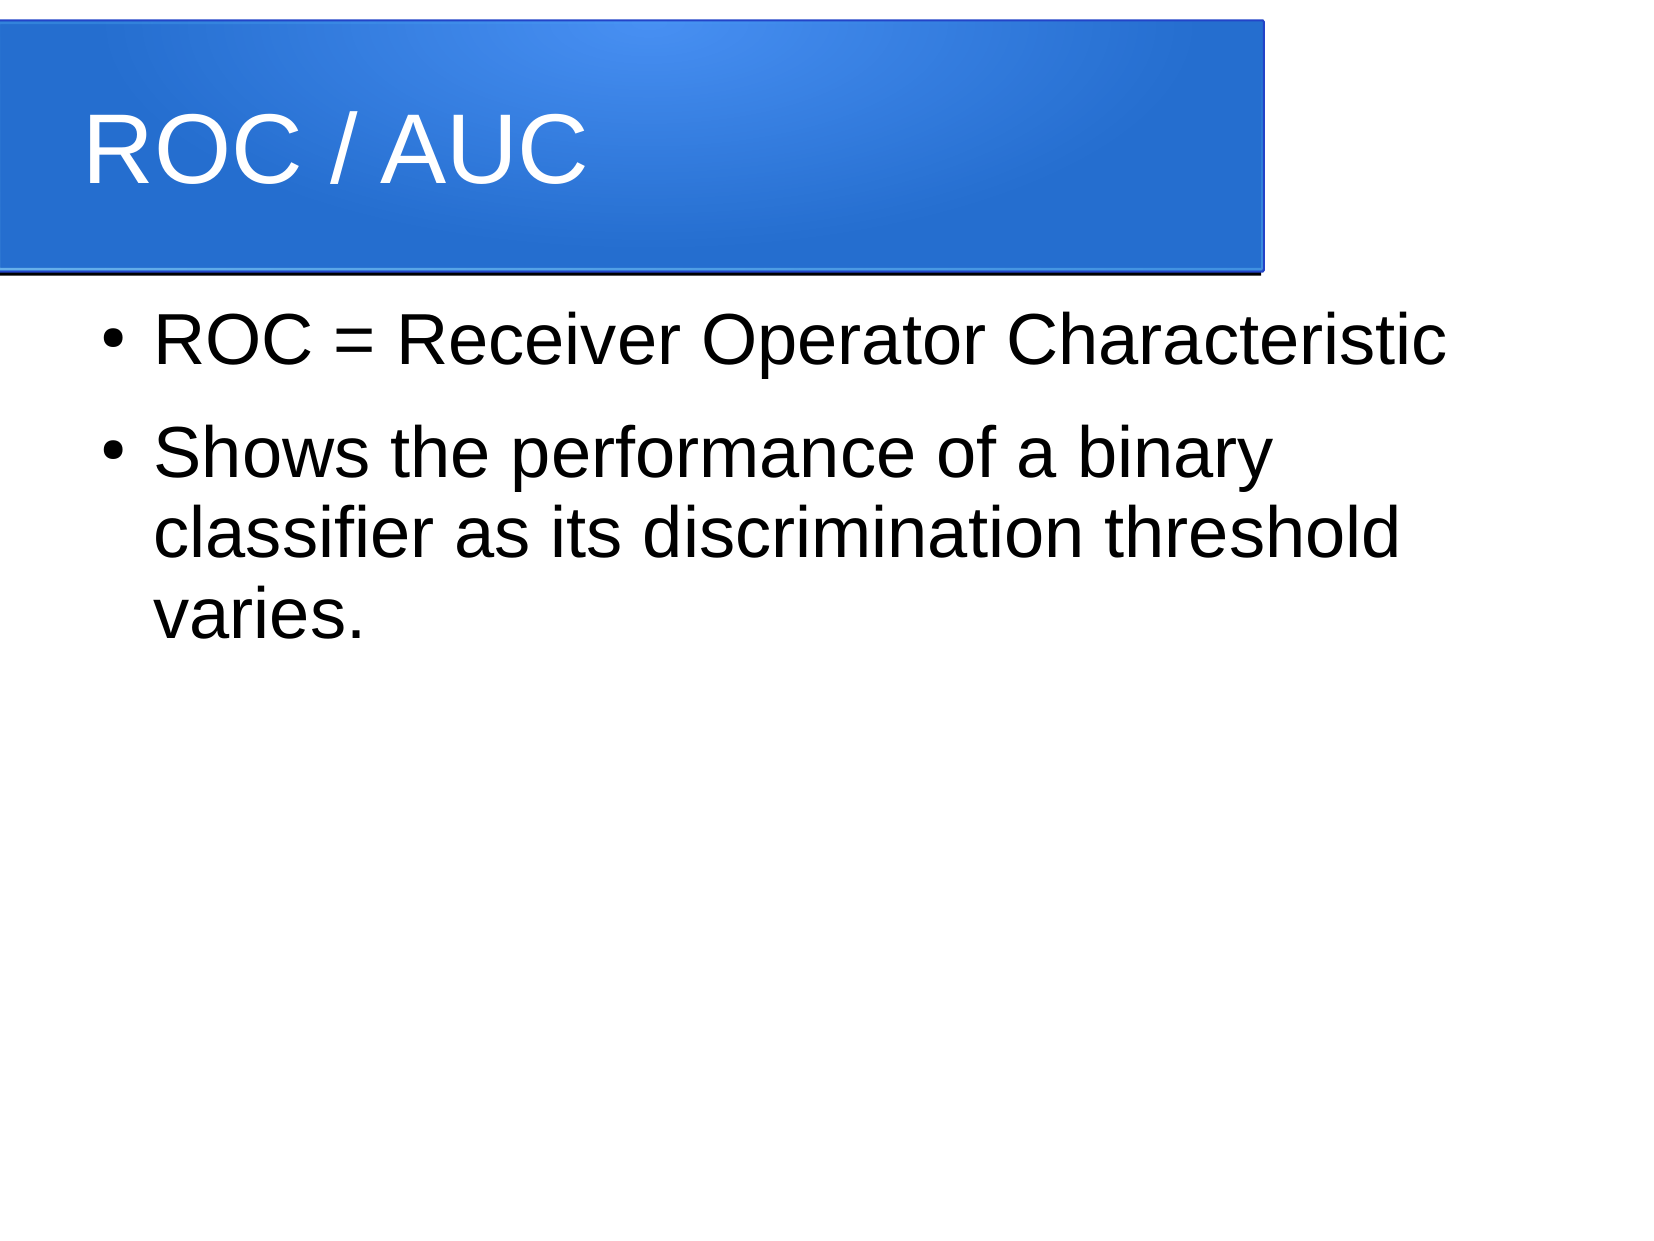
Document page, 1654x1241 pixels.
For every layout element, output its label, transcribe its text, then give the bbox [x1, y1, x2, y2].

title ROC / AUC [82, 47, 1235, 252]
list ROC = Receiver Operator Characteristic Shows the performance of a binary classifier as its discrimination threshold varies. [82, 299, 1571, 1019]
